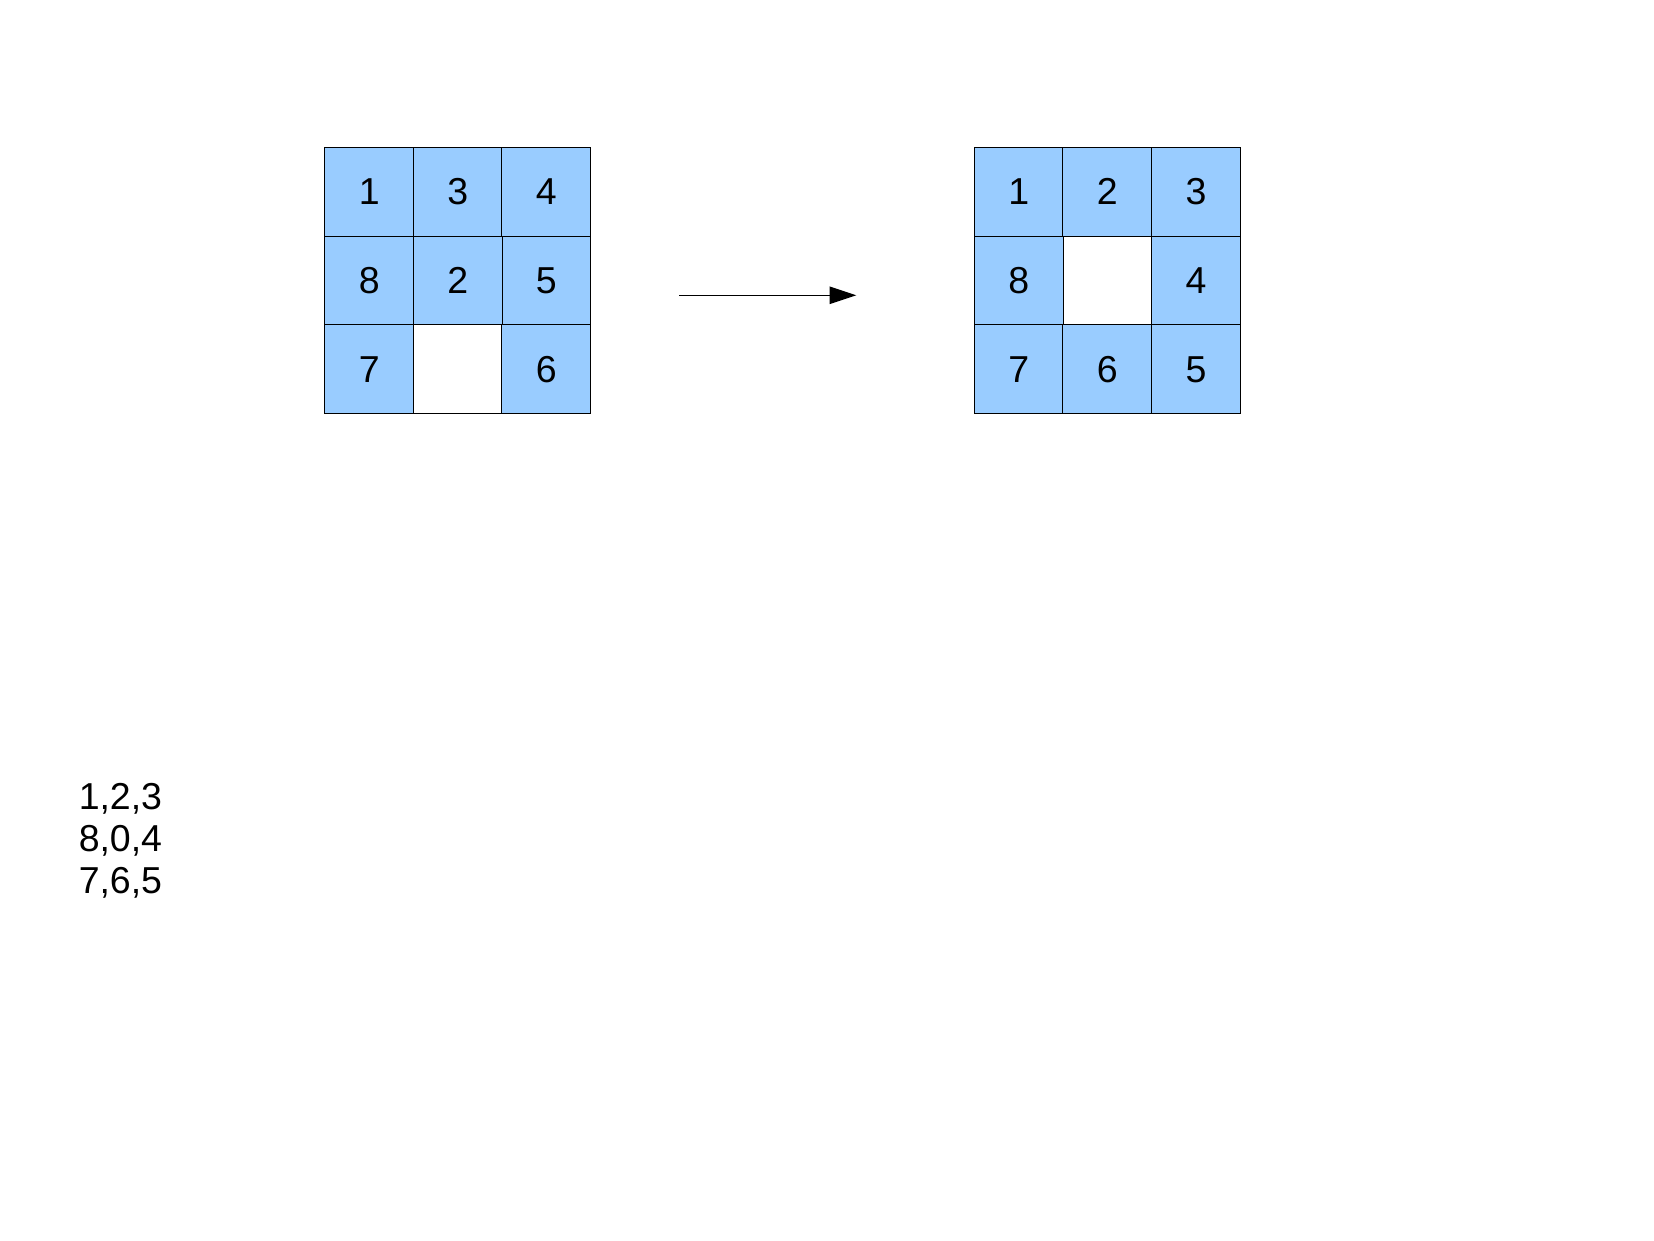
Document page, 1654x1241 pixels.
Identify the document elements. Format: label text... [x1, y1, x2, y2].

text_box 1,2,3 8,0,4 7,6,5 [64, 767, 178, 909]
text_box 8 [324, 236, 413, 324]
text_box 4 [1151, 236, 1241, 324]
text_box 6 [501, 324, 591, 414]
text_box 7 [974, 324, 1062, 414]
text_box 8 [974, 236, 1064, 324]
text_box 1 [974, 147, 1062, 236]
text_box 6 [1062, 324, 1151, 414]
text_box [414, 325, 501, 414]
text_box 3 [413, 147, 501, 236]
text_box 2 [413, 236, 503, 325]
text_box 5 [503, 236, 591, 324]
text_box 1 [324, 147, 413, 236]
text_box 4 [501, 147, 591, 236]
text_box 5 [1151, 324, 1241, 414]
text_box 3 [1151, 147, 1241, 236]
text_box 2 [1062, 147, 1151, 237]
text_box 7 [324, 324, 414, 414]
